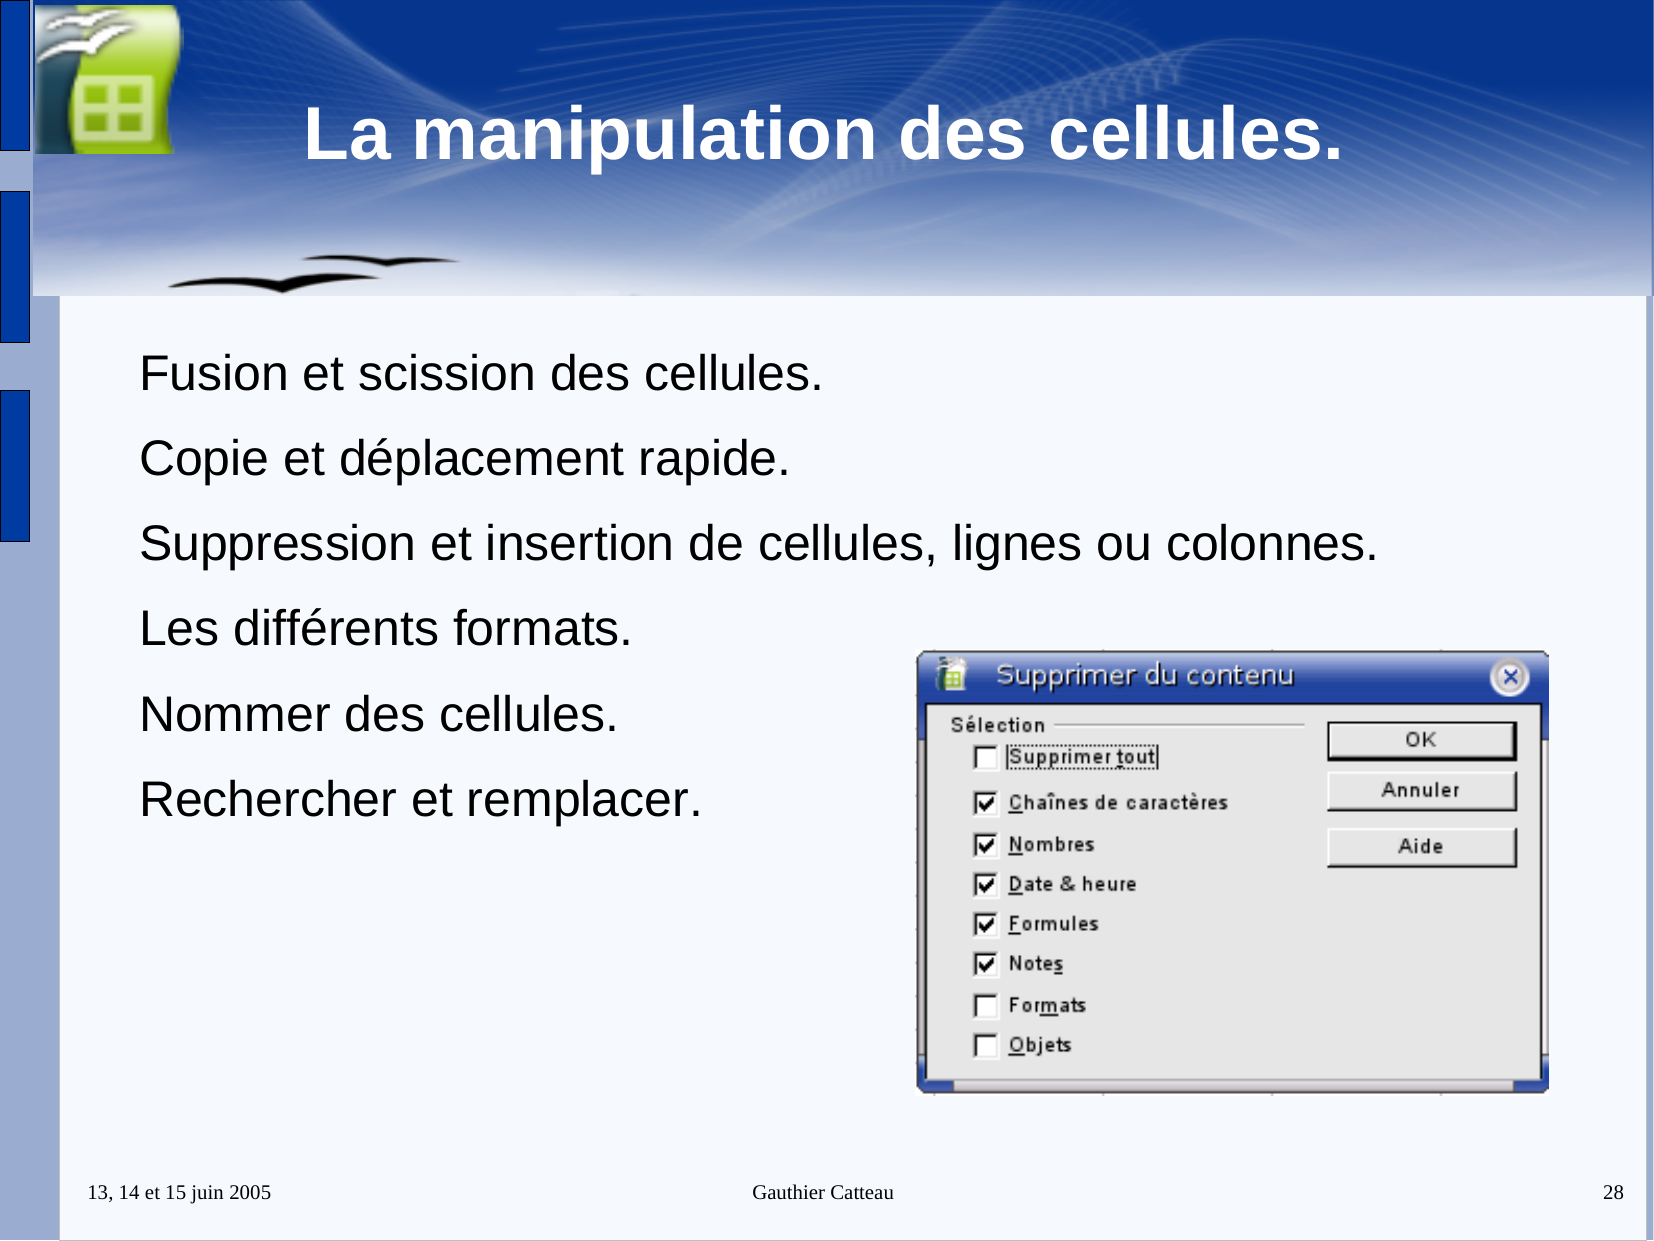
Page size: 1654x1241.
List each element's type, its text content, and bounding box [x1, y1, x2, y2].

picture [915, 649, 1549, 1096]
title La manipulation des cellules. [118, 29, 1531, 237]
picture [33, 0, 1654, 296]
list Fusion et scission des cellules. Copie et déplacement rapide. Suppression et insertion de cellules, lignes ou colonnes. Les différents formats. Nommer des cellules. Rechercher et remplacer. [121, 344, 1534, 1127]
